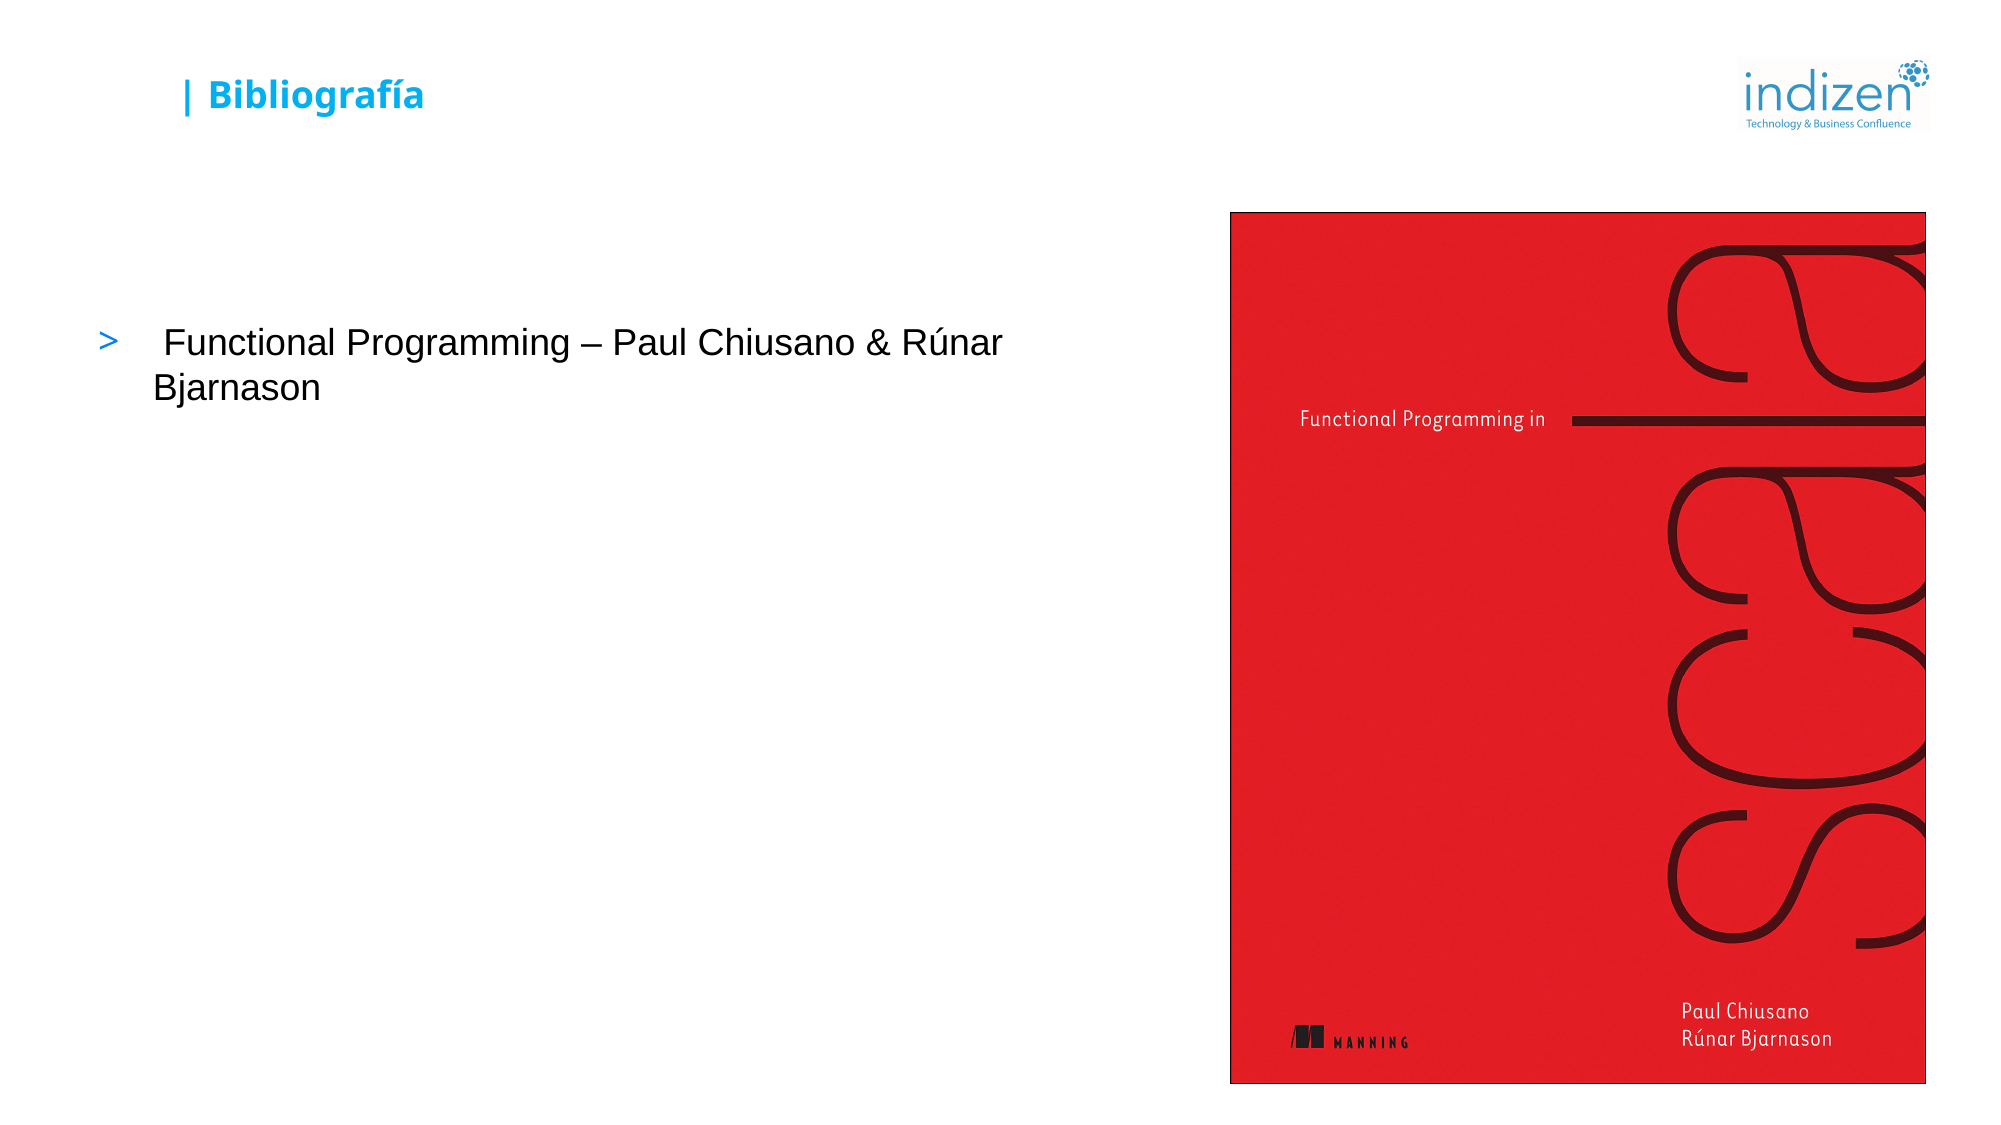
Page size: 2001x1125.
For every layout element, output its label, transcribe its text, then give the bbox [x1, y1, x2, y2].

text_box | Bibliografía [157, 61, 1276, 127]
picture [1230, 212, 1926, 1084]
list Functional Programming – Paul Chiusano & Rúnar Bjarnason [98, 315, 1111, 1081]
picture [1737, 57, 1931, 133]
